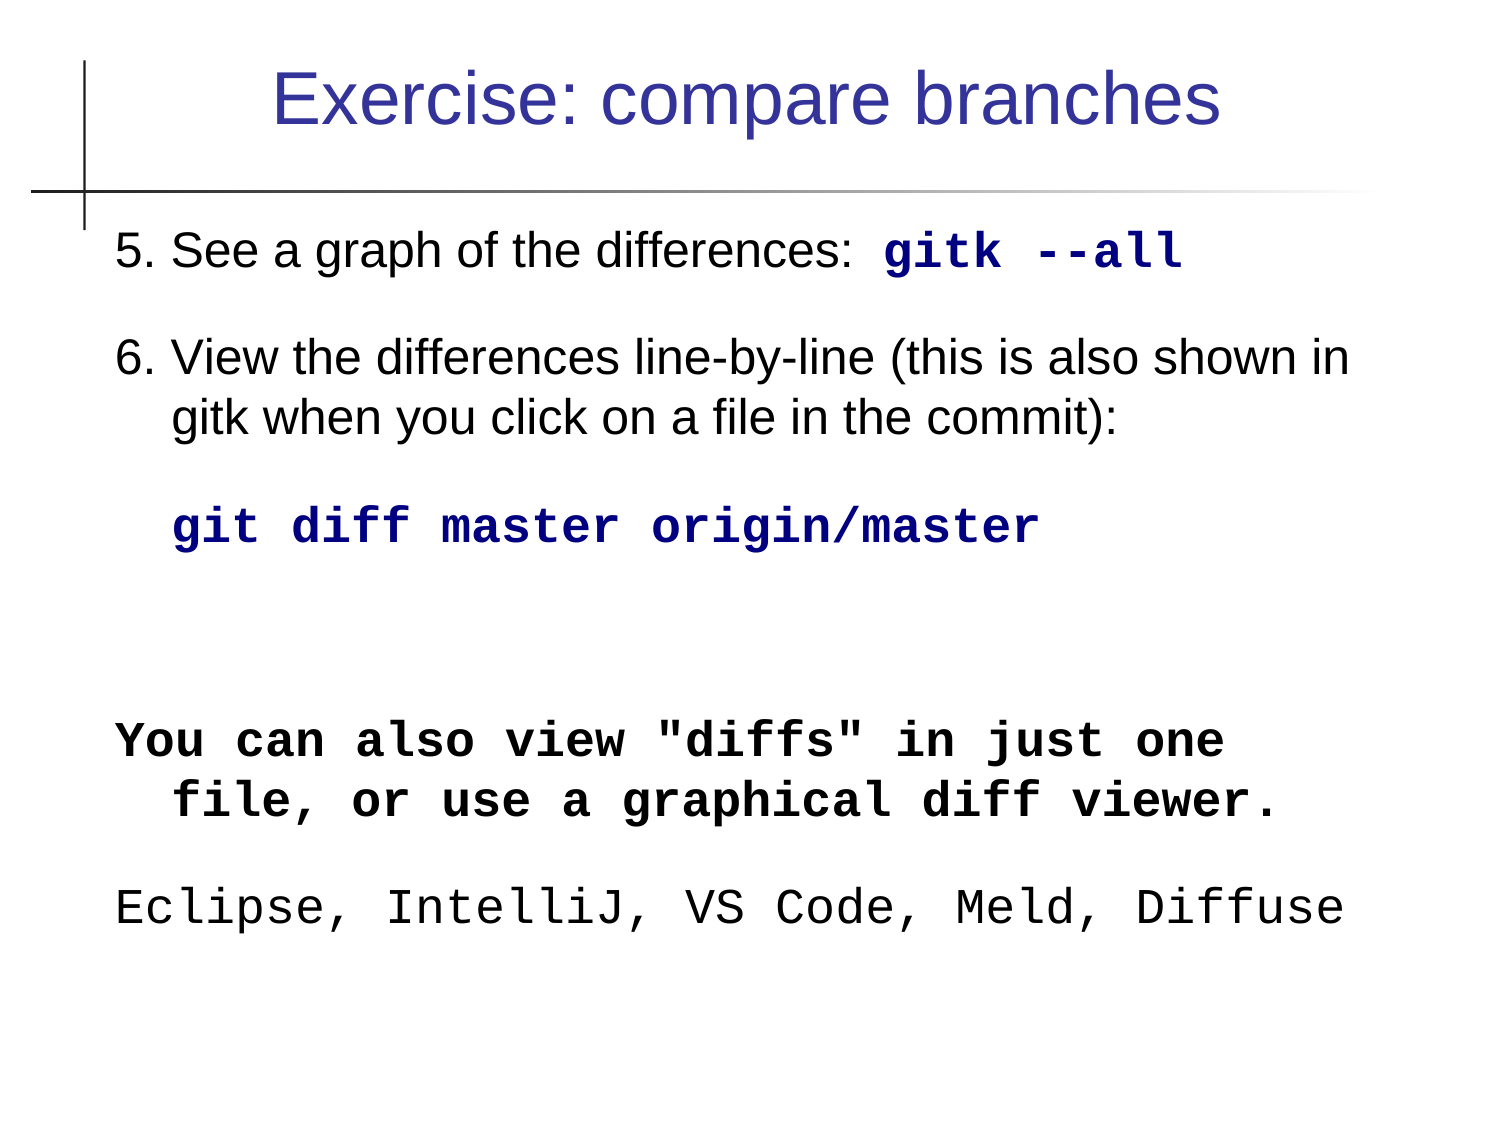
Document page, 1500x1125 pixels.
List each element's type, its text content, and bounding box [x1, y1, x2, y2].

title Exercise: compare branches [100, 41, 1394, 148]
list 5. See a graph of the differences: gitk --all 6. View the differences line-by-line (this is also shown in gitk when you click on a file in the commit): git diff master origin/master You can also view "diffs" in just one file, or use a graphical diff viewer. Eclipse, IntelliJ, VS Code, Meld, Diffuse [100, 209, 1394, 1021]
